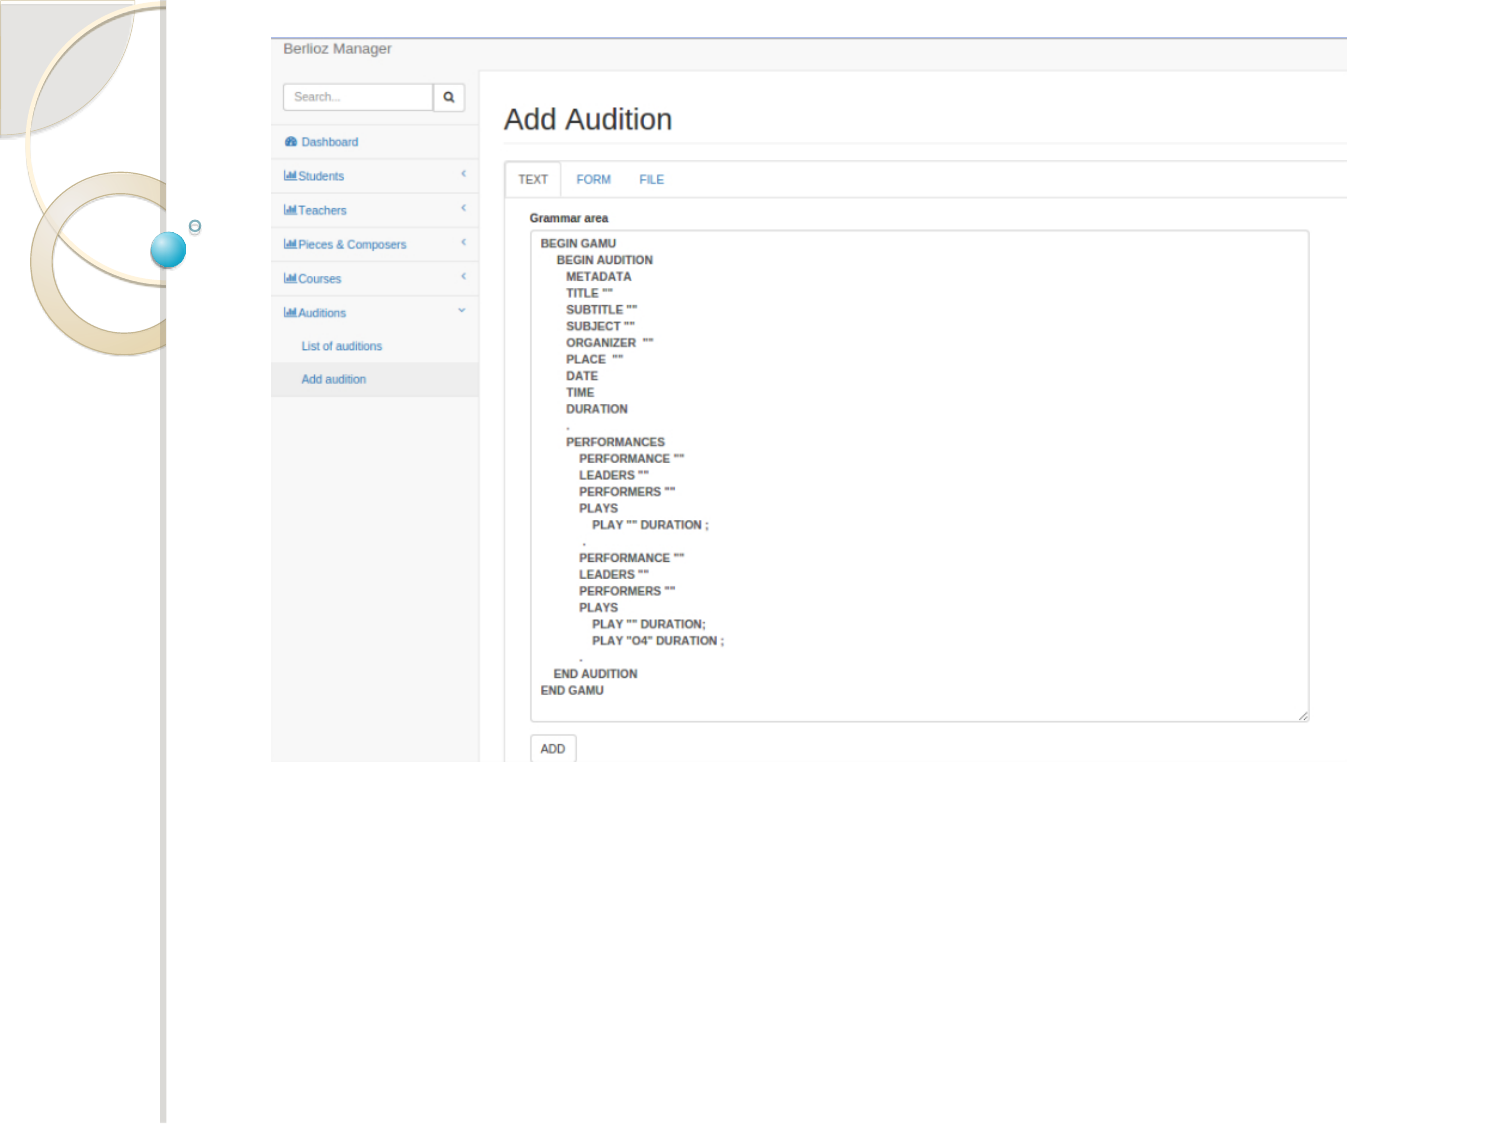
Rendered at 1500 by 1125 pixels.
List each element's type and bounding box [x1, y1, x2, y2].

picture [271, 37, 1347, 762]
